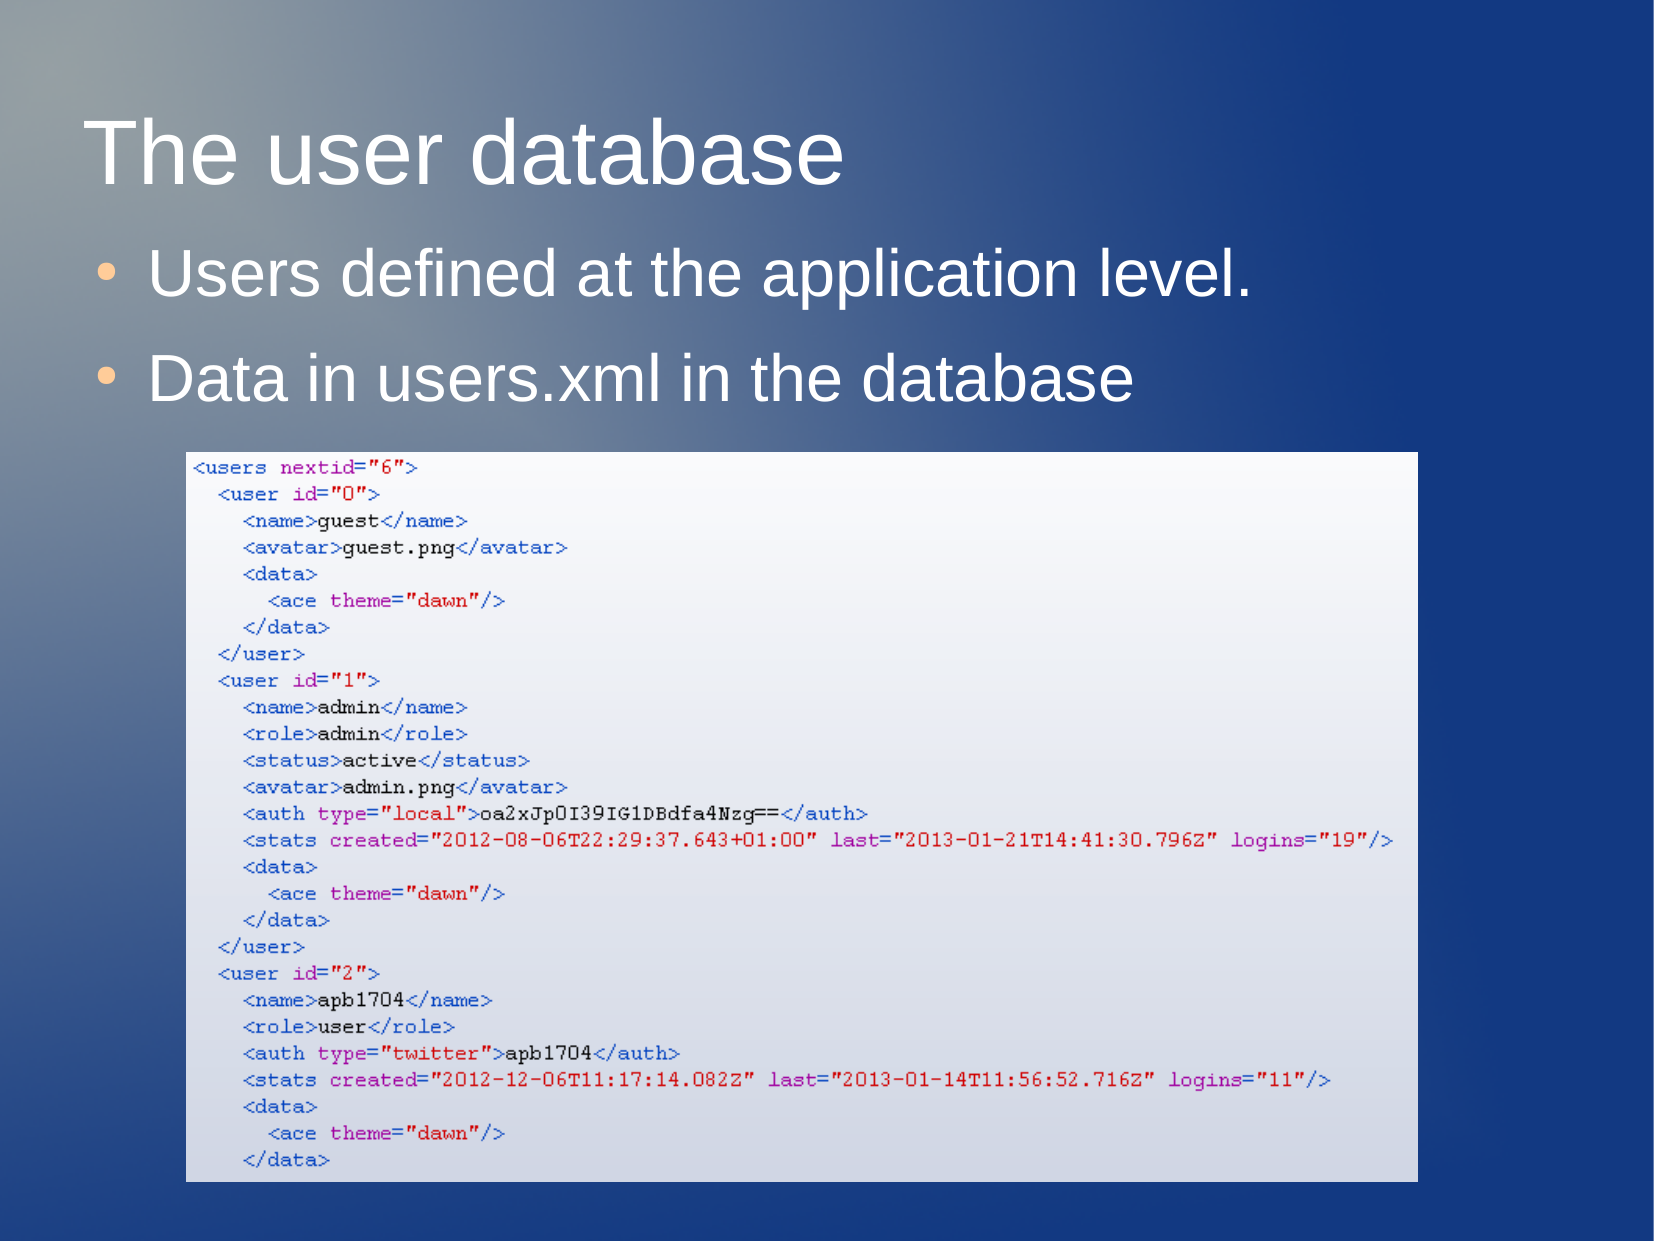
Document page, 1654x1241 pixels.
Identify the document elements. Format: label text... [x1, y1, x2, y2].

picture [0, 0, 1654, 1241]
title The user database [82, 56, 1571, 250]
list Users defined at the application level. Data in users.xml in the database [76, 236, 1565, 520]
